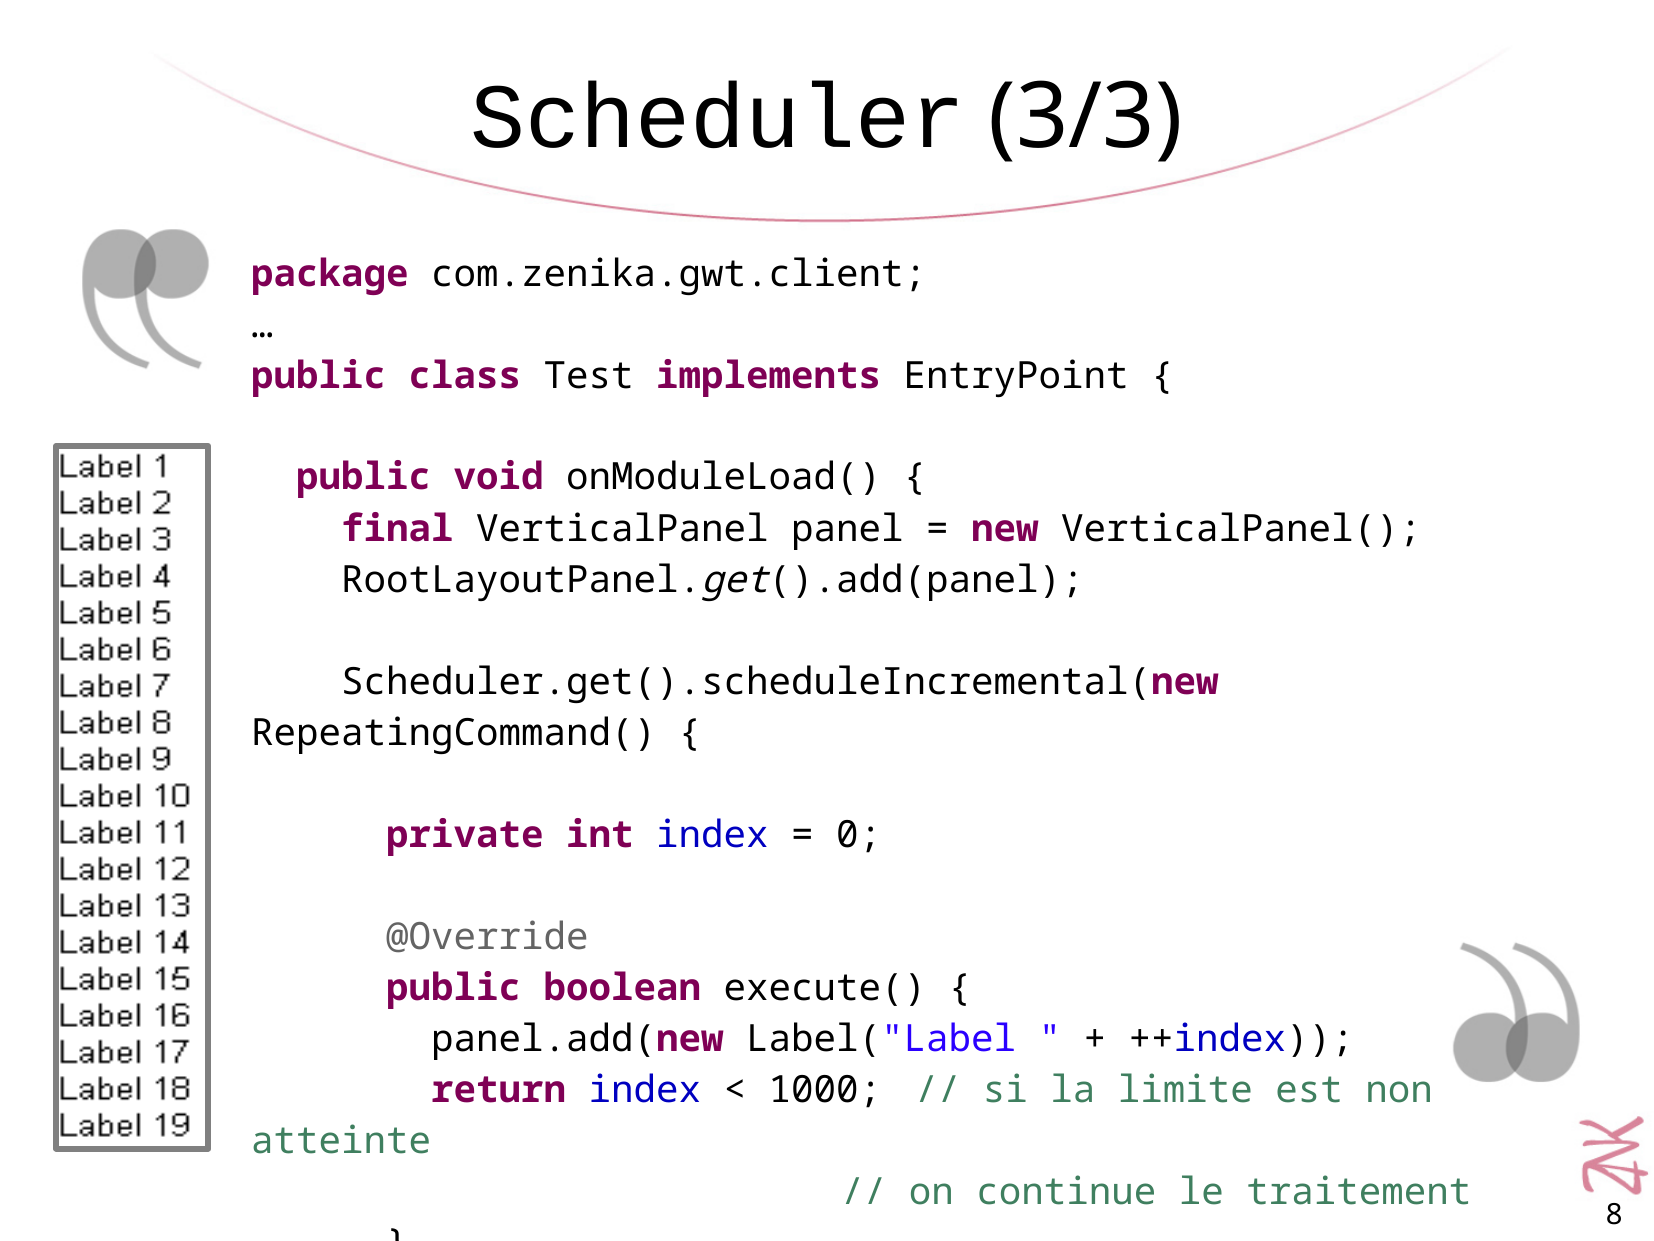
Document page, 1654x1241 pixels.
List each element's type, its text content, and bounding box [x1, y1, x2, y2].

text_box package com.zenika.gwt.client; … public class Test implements EntryPoint { public void onModuleLoad() { final VerticalPanel panel = new VerticalPanel(); RootLayoutPanel.get().add(panel); Scheduler.get().scheduleIncremental(new RepeatingCommand() { private int index = 0; @Override public boolean execute() { panel.add(new Label("Label " + ++index)); return index < 1000; // si la limite est non atteinte // on continue le traitement } }); } } [236, 238, 1548, 1241]
title Scheduler (3/3) [82, 11, 1571, 213]
picture [4, 1, 1654, 1241]
